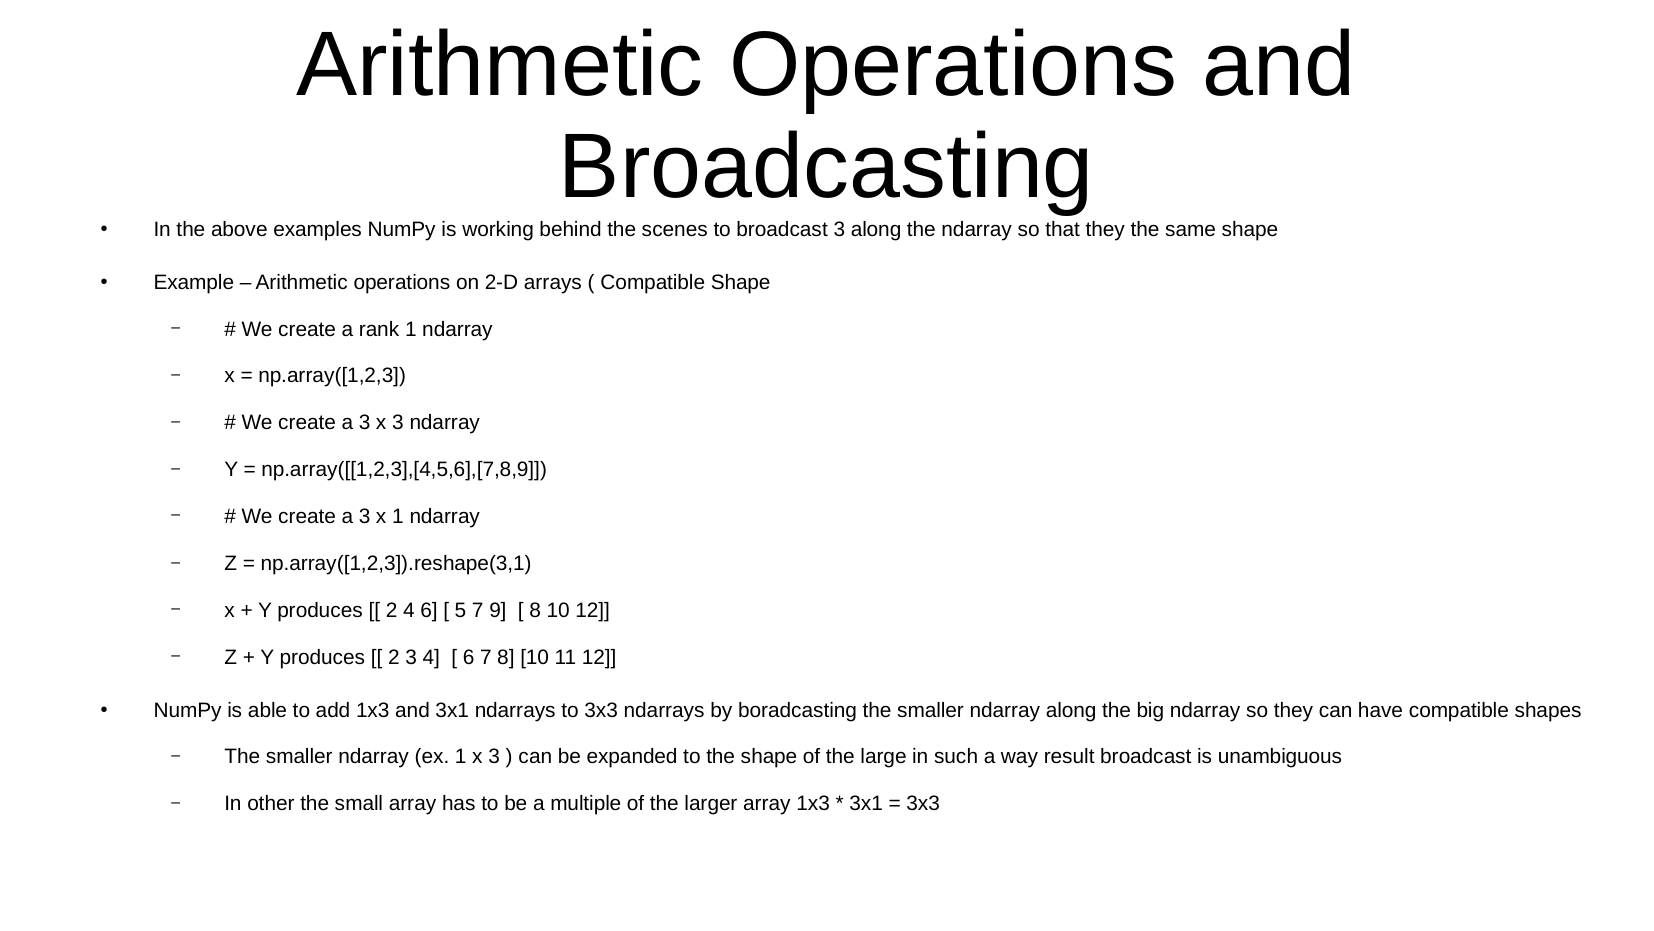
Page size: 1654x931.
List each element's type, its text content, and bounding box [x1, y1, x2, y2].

title Arithmetic Operations and Broadcasting [82, 12, 1571, 217]
list In the above examples NumPy is working behind the scenes to broadcast 3 along the ndarray so that they the same shape Example – Arithmetic operations on 2-D arrays ( Compatible Shape # We create a rank 1 ndarray x = np.array([1,2,3]) # We create a 3 x 3 ndarray Y = np.array([[1,2,3],[4,5,6],[7,8,9]]) # We create a 3 x 1 ndarray Z = np.array([1,2,3]).reshape(3,1) x + Y produces [[ 2 4 6] [ 5 7 9] [ 8 10 12]] Z + Y produces [[ 2 3 4] [ 6 7 8] [10 11 12]] NumPy is able to add 1x3 and 3x1 ndarrays to 3x3 ndarrays by boradcasting the smaller ndarray along the big ndarray so they can have compatible shapes The smaller ndarray (ex. 1 x 3 ) can be expanded to the shape of the large in such a way result broadcast is unambiguous In other the small array has to be a multiple of the larger array 1x3 * 3x1 = 3x3 [82, 217, 1636, 901]
